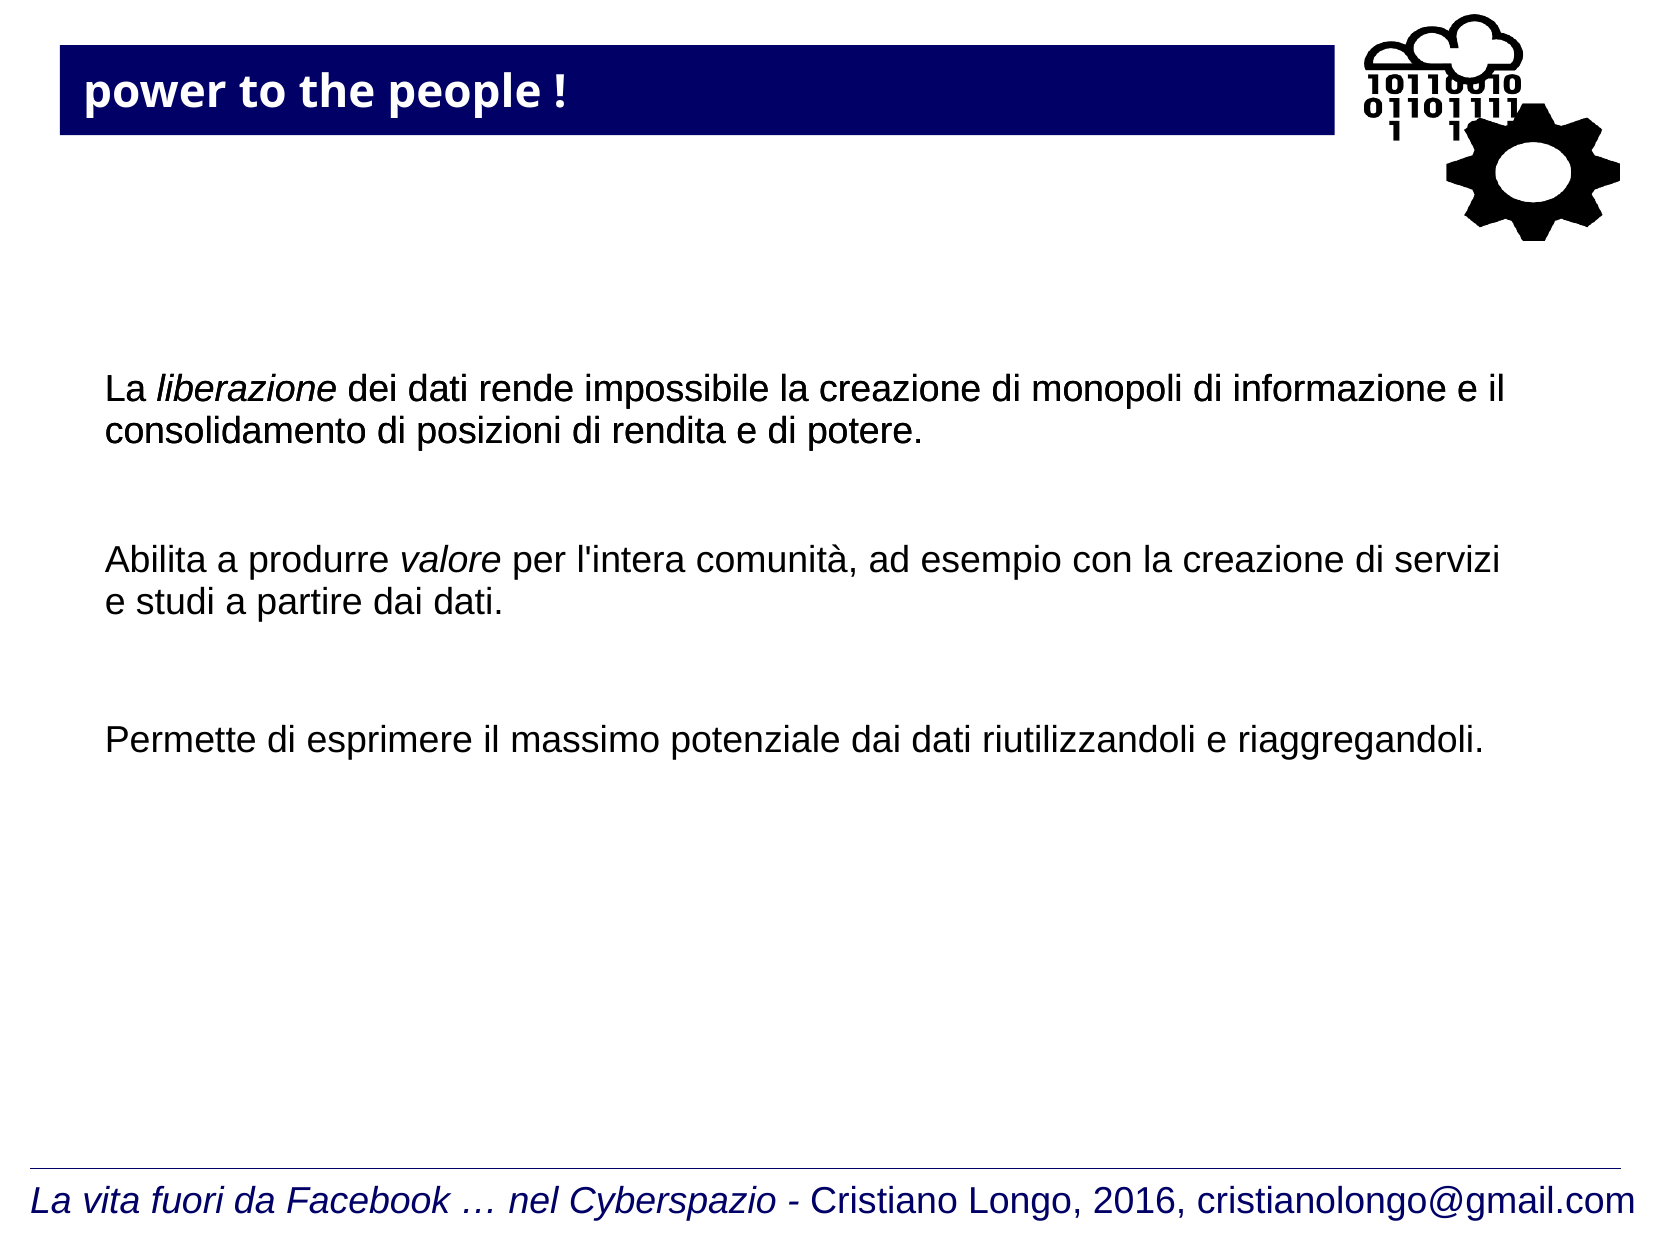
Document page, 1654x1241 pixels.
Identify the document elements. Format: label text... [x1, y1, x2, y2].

text_box La vita fuori da Facebook … nel Cyberspazio - Cristiano Longo, 2016, cristianolongo@gmail.com [15, 1168, 1653, 1241]
text_box Permette di esprimere il massimo potenziale dai dati riutilizzandoli e riaggregandoli. [89, 711, 1545, 769]
picture [1364, 14, 1620, 241]
text_box La liberazione dei dati rende impossibile la creazione di monopoli di informazione e il consolidamento di posizioni di rendita e di potere. [89, 360, 1545, 460]
text_box Abilita a produrre valore per l'intera comunità, ad esempio con la creazione di servizi e studi a partire dai dati. [89, 531, 1545, 631]
list power to the people ! [59, 45, 1335, 136]
